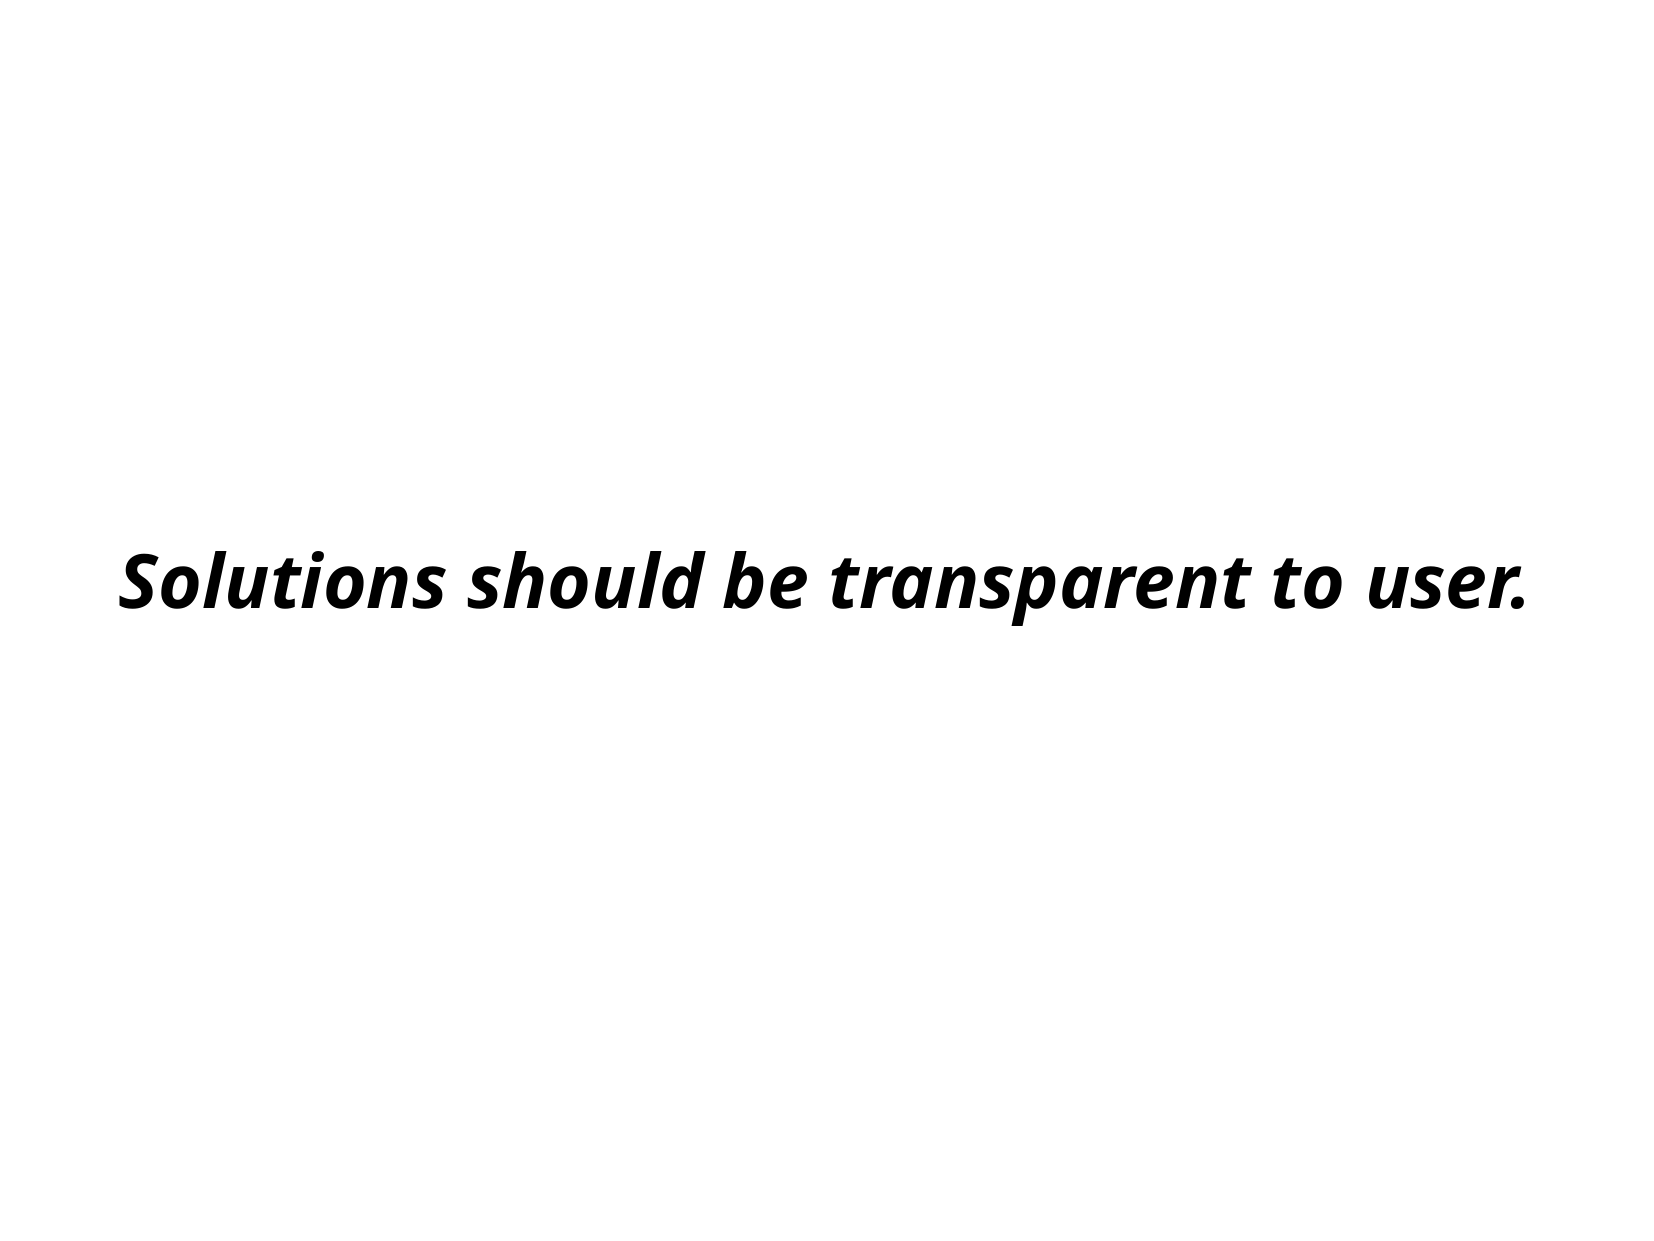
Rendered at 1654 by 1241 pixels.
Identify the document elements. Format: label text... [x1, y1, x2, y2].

subtitle Solutions should be transparent to user. [82, 49, 1571, 1109]
